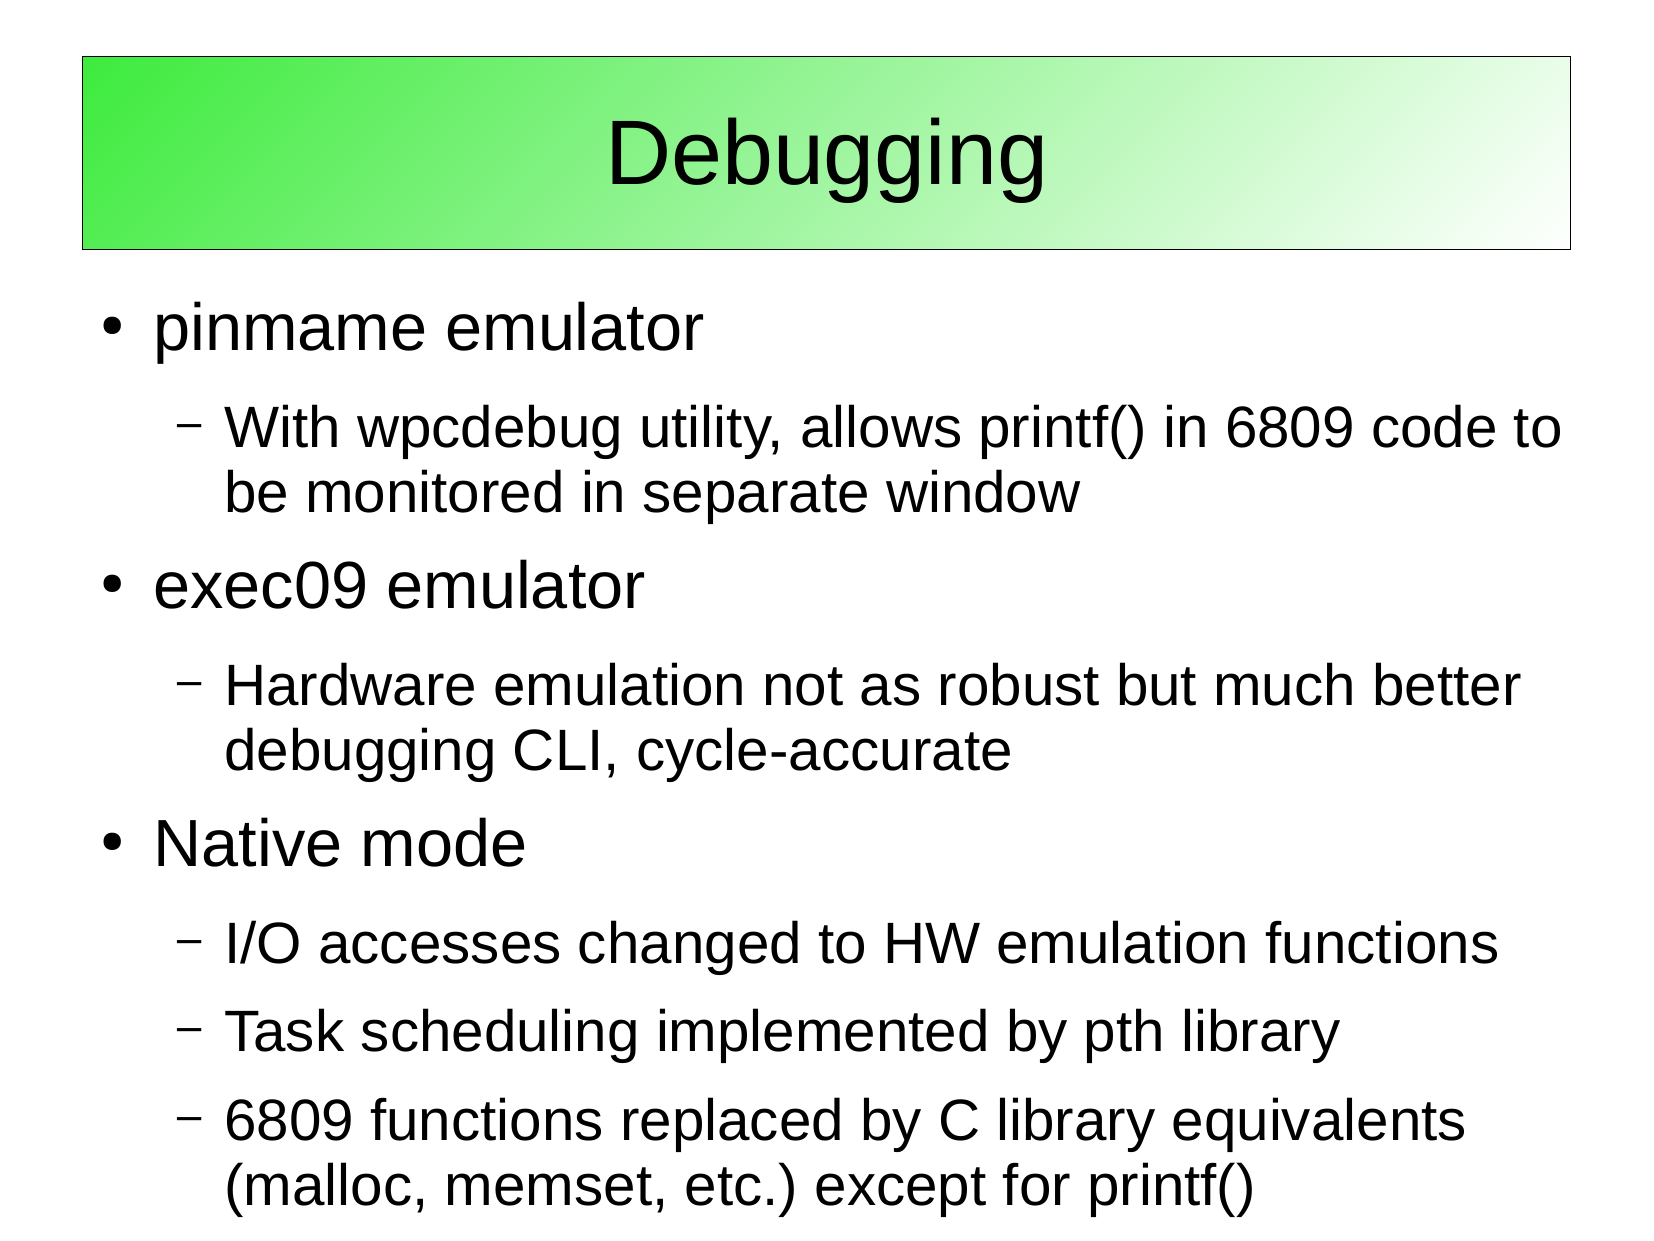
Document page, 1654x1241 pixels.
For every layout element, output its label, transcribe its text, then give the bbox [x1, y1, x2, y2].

list pinmame emulator With wpcdebug utility, allows printf() in 6809 code to be monitored in separate window exec09 emulator Hardware emulation not as robust but much better debugging CLI, cycle-accurate Native mode I/O accesses changed to HW emulation functions Task scheduling implemented by pth library 6809 functions replaced by C library equivalents (malloc, memset, etc.) except for printf() [82, 290, 1571, 1218]
title Debugging [82, 56, 1571, 250]
